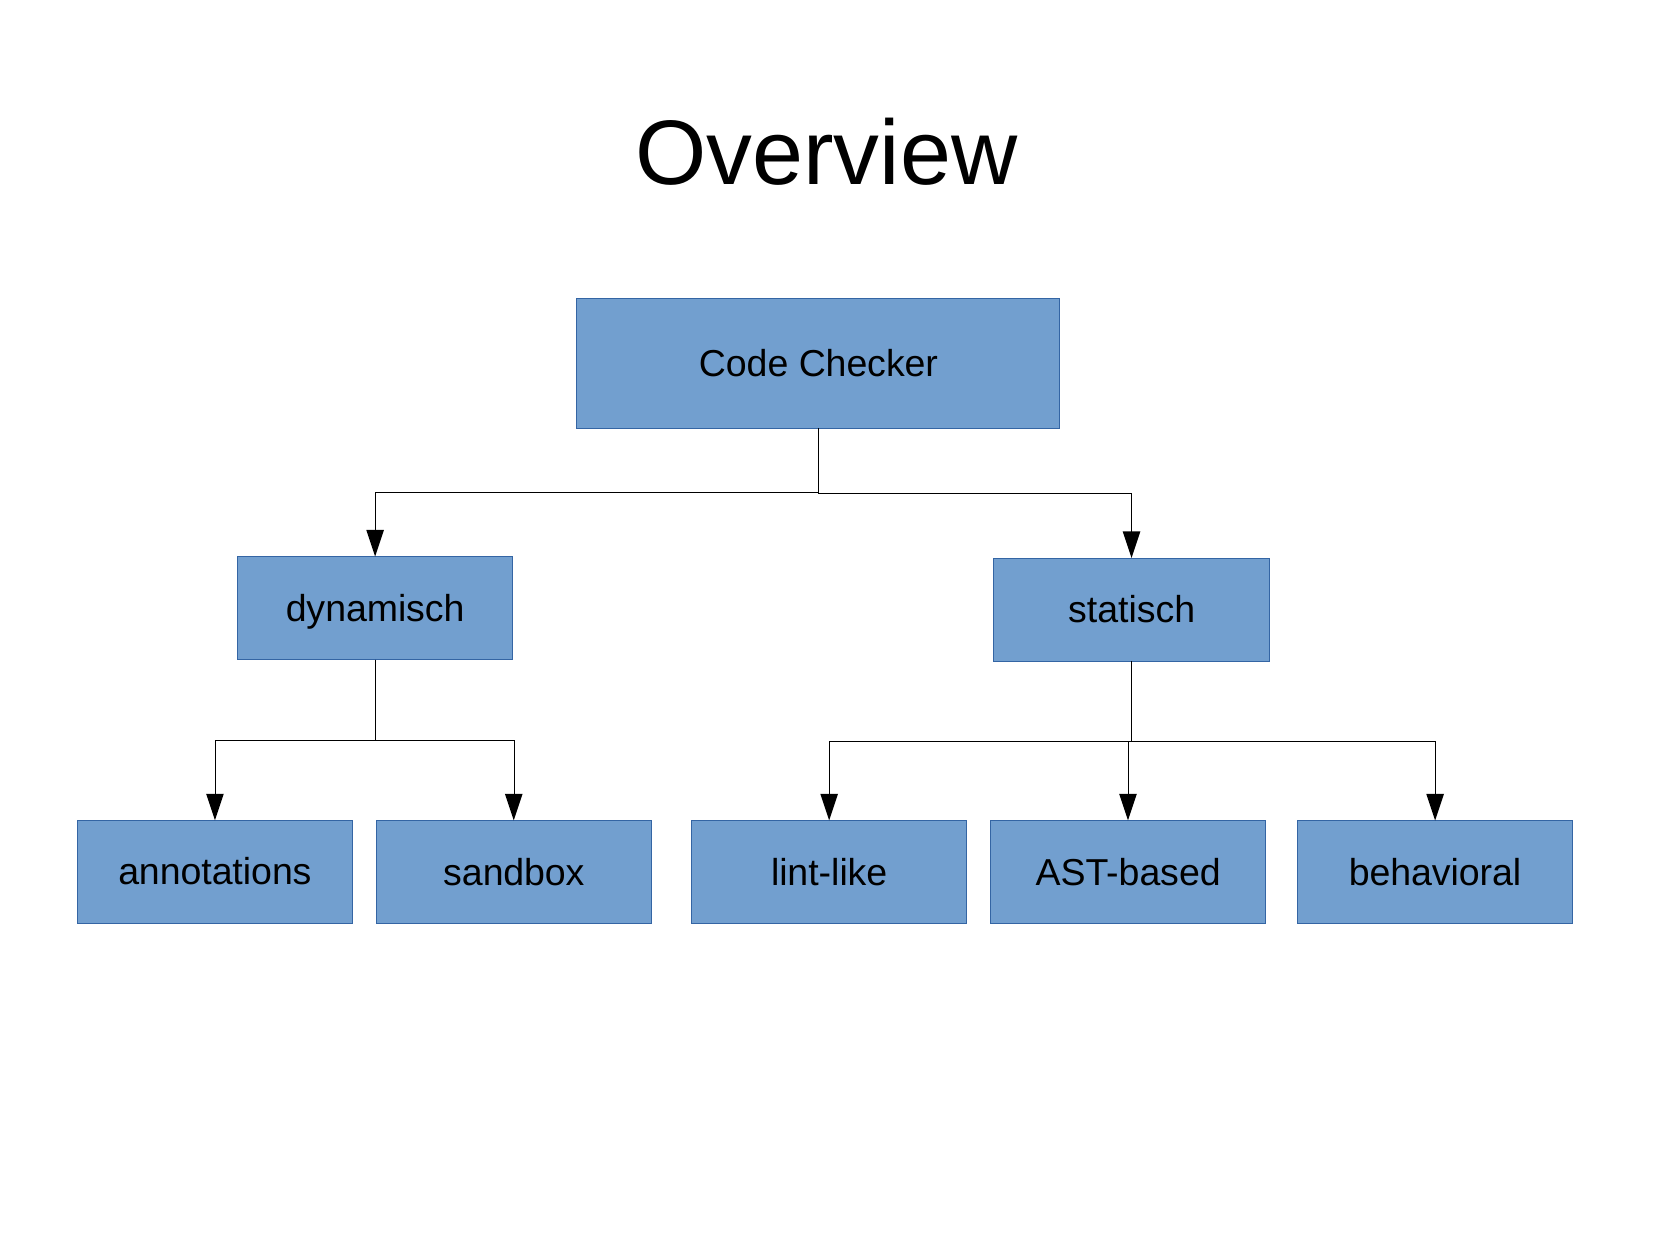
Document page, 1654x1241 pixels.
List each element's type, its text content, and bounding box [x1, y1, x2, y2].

text_box statisch [993, 558, 1270, 662]
text_box annotations [77, 820, 353, 924]
text_box behavioral [1297, 820, 1573, 924]
text_box sandbox [376, 820, 652, 924]
title Overview [82, 49, 1571, 257]
text_box dynamisch [237, 556, 513, 660]
text_box Code Checker [576, 298, 1060, 429]
text_box lint-like [691, 820, 967, 924]
text_box AST-based [990, 820, 1266, 924]
